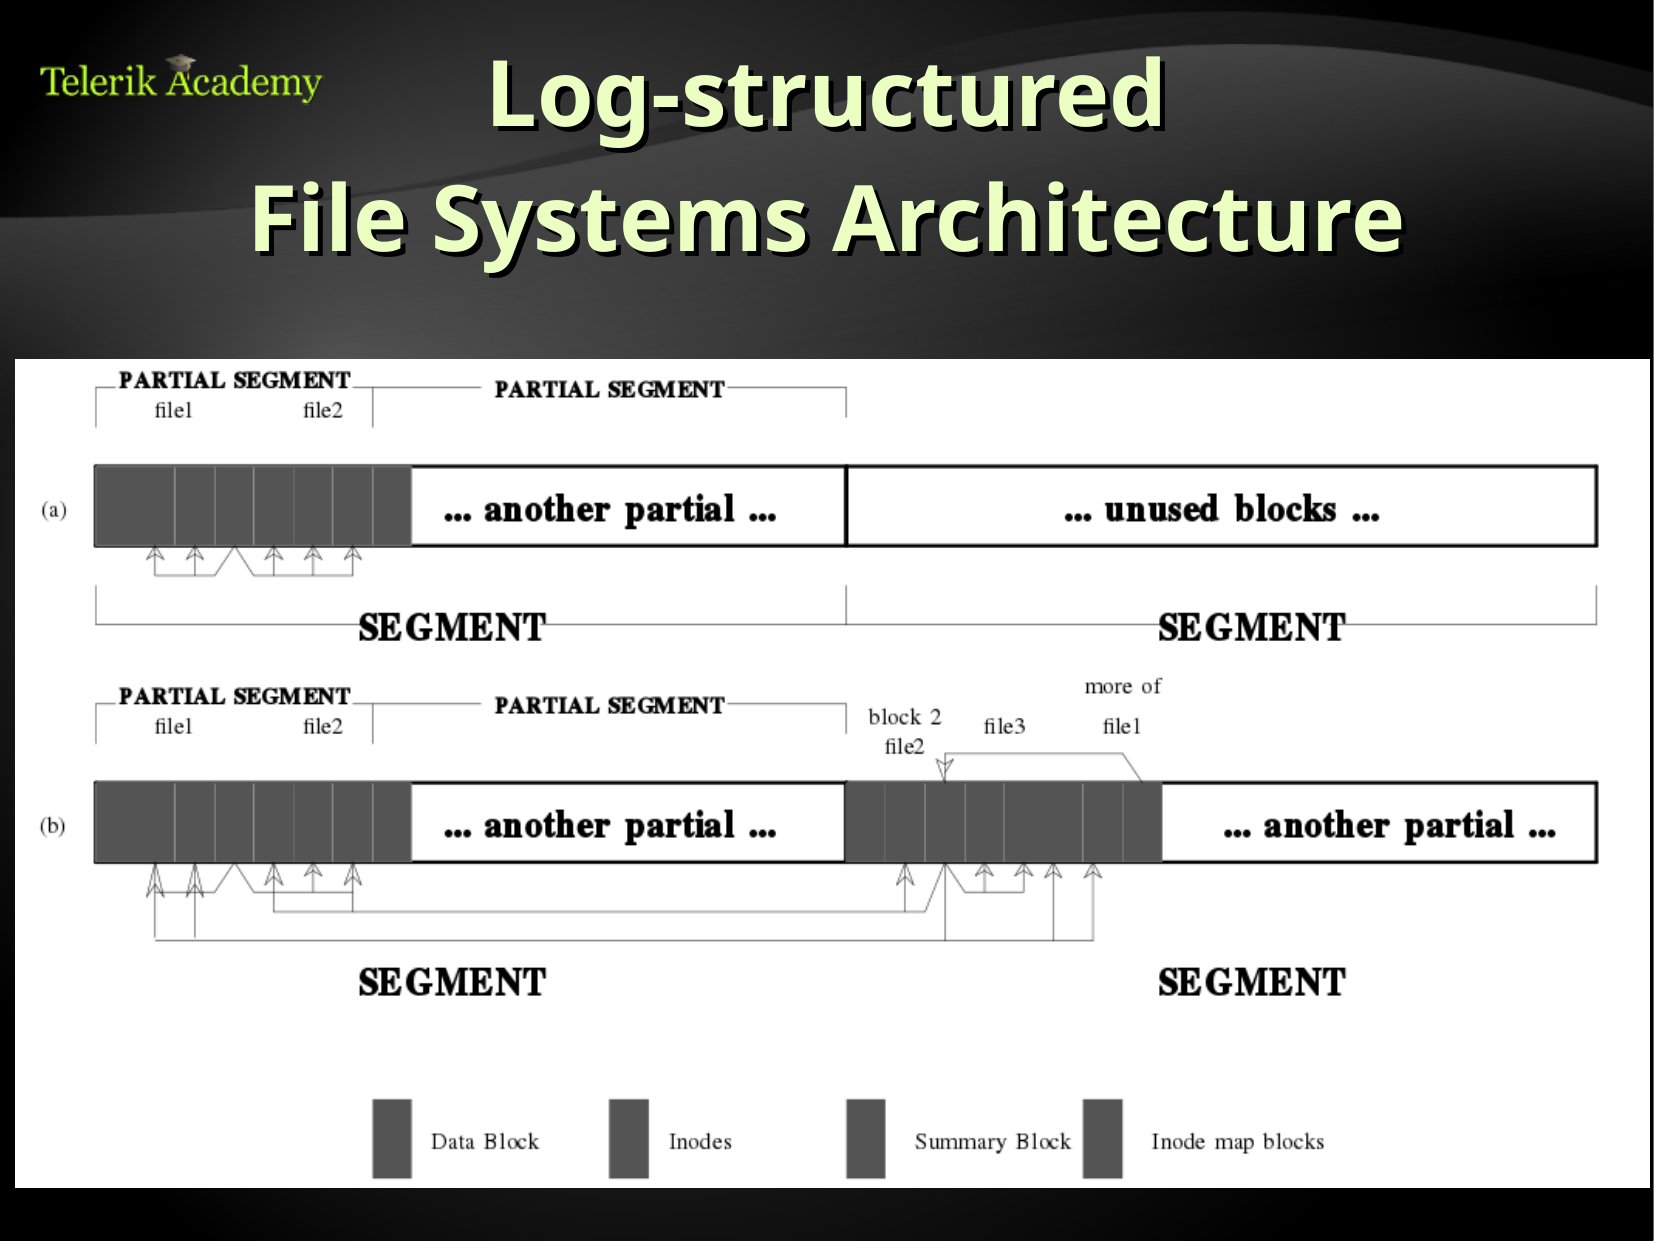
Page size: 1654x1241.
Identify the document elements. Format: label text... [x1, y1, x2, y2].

picture [0, 0, 1654, 1241]
title Log-structured File Systems Architecture [82, 45, 1571, 261]
